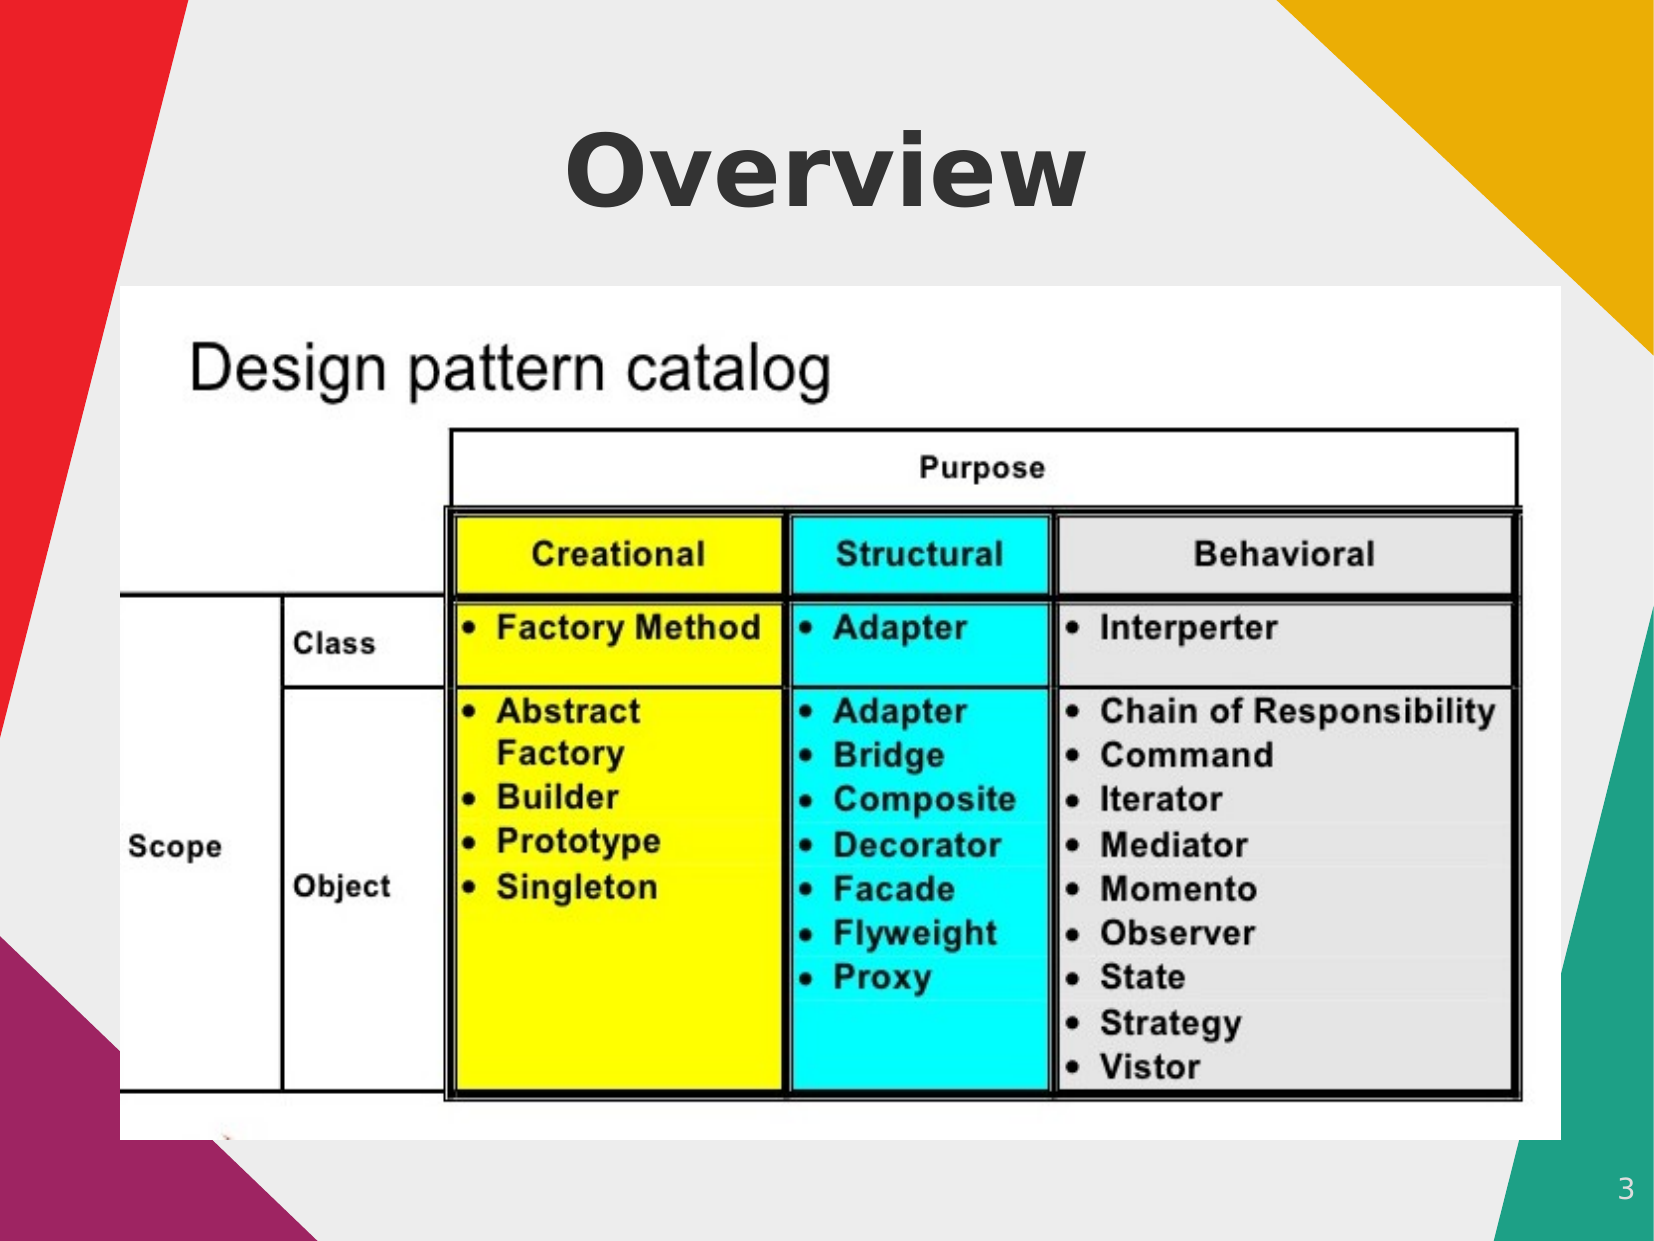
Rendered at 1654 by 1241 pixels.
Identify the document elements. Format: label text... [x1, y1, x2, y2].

picture [120, 286, 1561, 1141]
title Overview [114, 73, 1539, 271]
